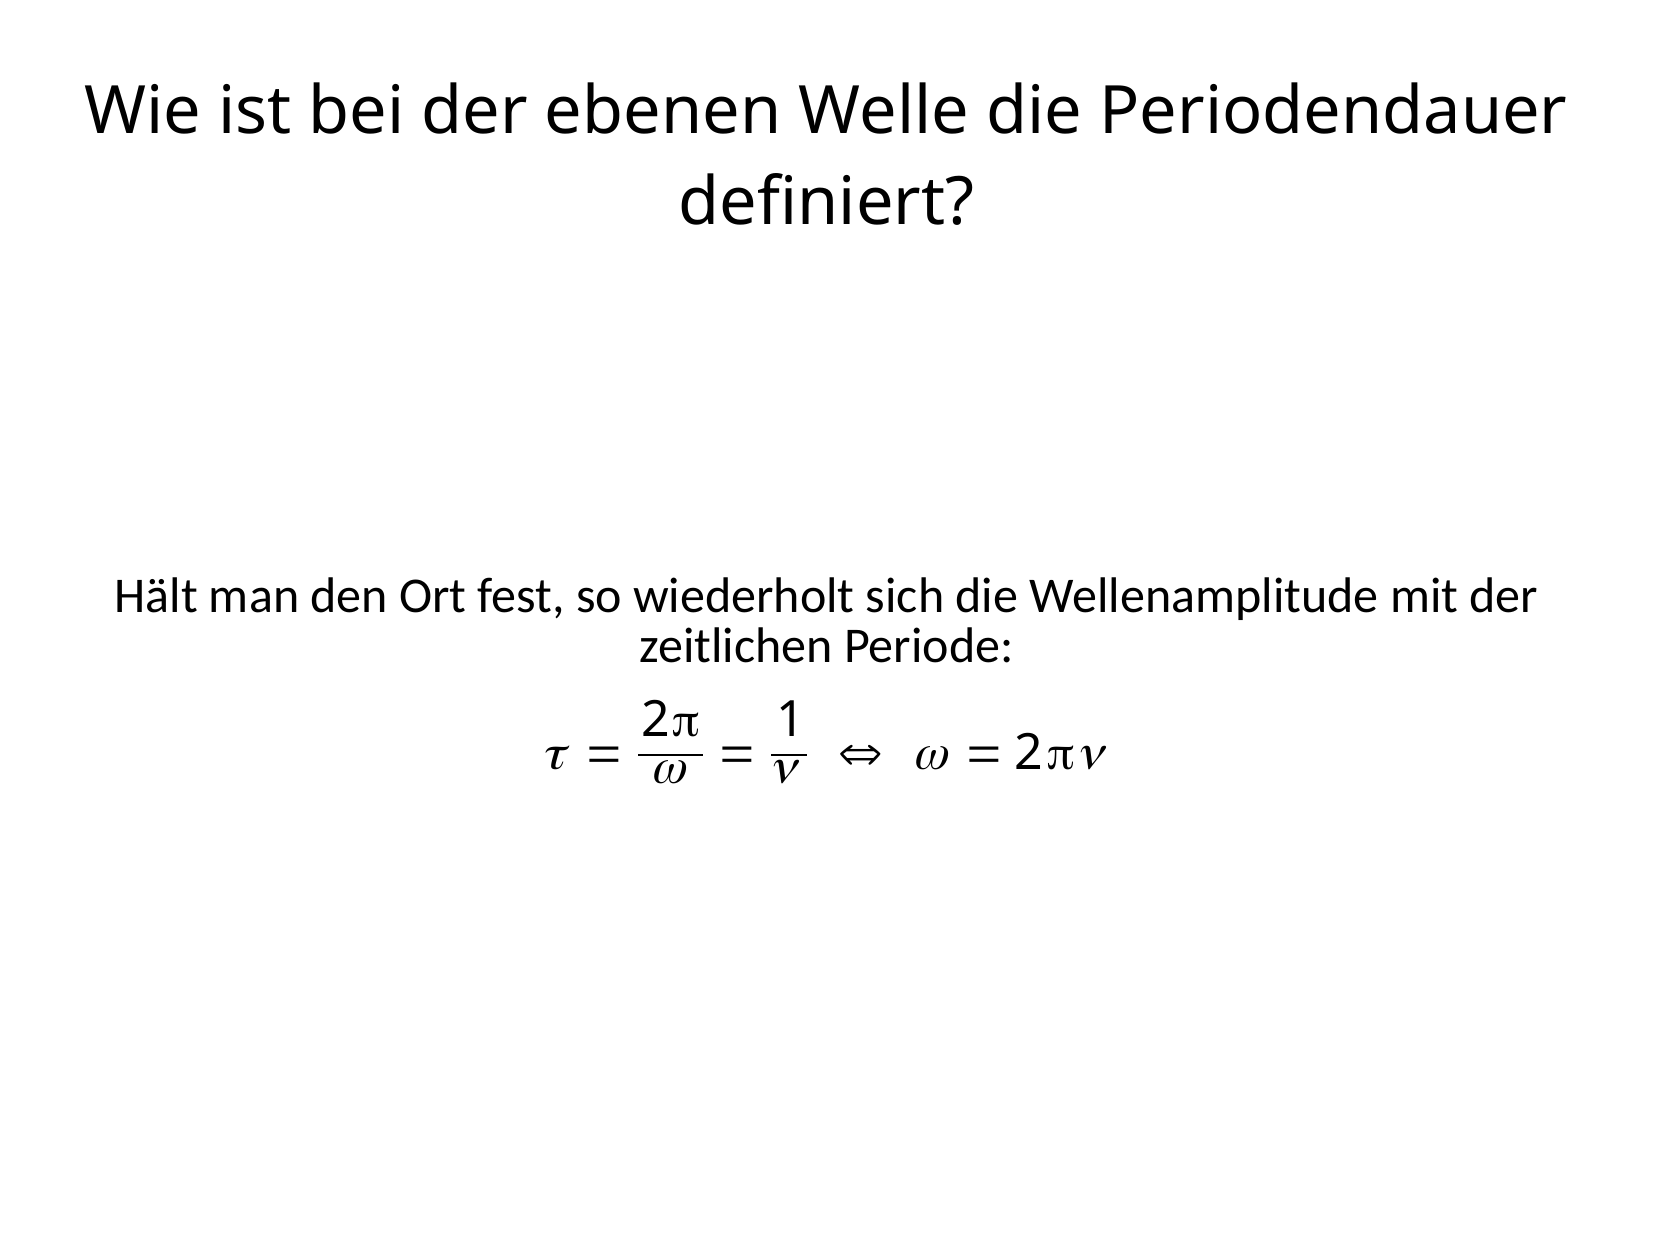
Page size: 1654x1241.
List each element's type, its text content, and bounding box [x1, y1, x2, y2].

chart [536, 689, 1118, 787]
subtitle Hält man den Ort fest, so wiederholt sich die Wellenamplitude mit der zeitlichen Periode: [82, 290, 1571, 1010]
title Wie ist bei der ebenen Welle die Periodendauer definiert? [82, 49, 1571, 257]
